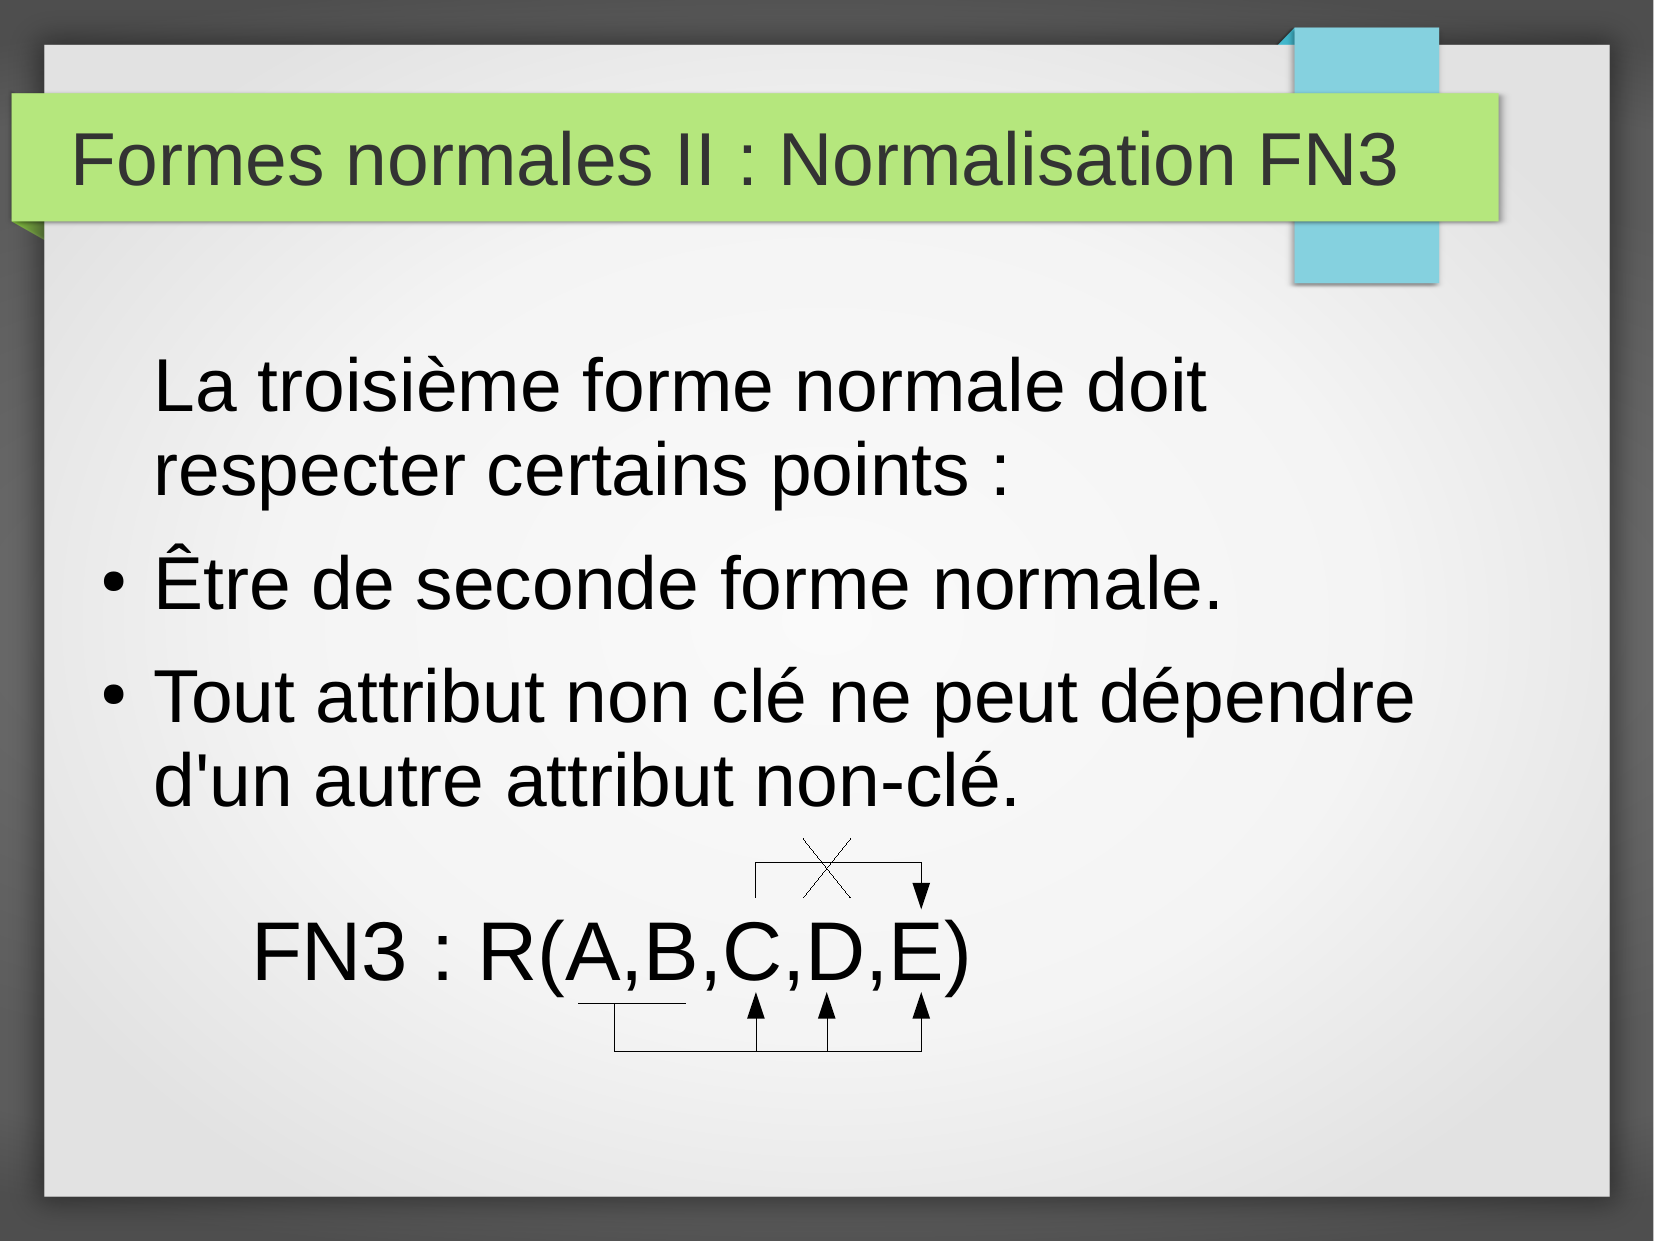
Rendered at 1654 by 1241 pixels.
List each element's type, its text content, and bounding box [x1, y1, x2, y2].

title Formes normales II : Normalisation FN3 [70, 106, 1441, 213]
text_box FN3 : R(A,B,C,D,E) [236, 897, 1477, 1028]
picture [0, 0, 1654, 1241]
list La troisième forme normale doit respecter certains points : Être de seconde forme normale. Tout attribut non clé ne peut dépendre d'un autre attribut non-clé. [82, 343, 1538, 1063]
